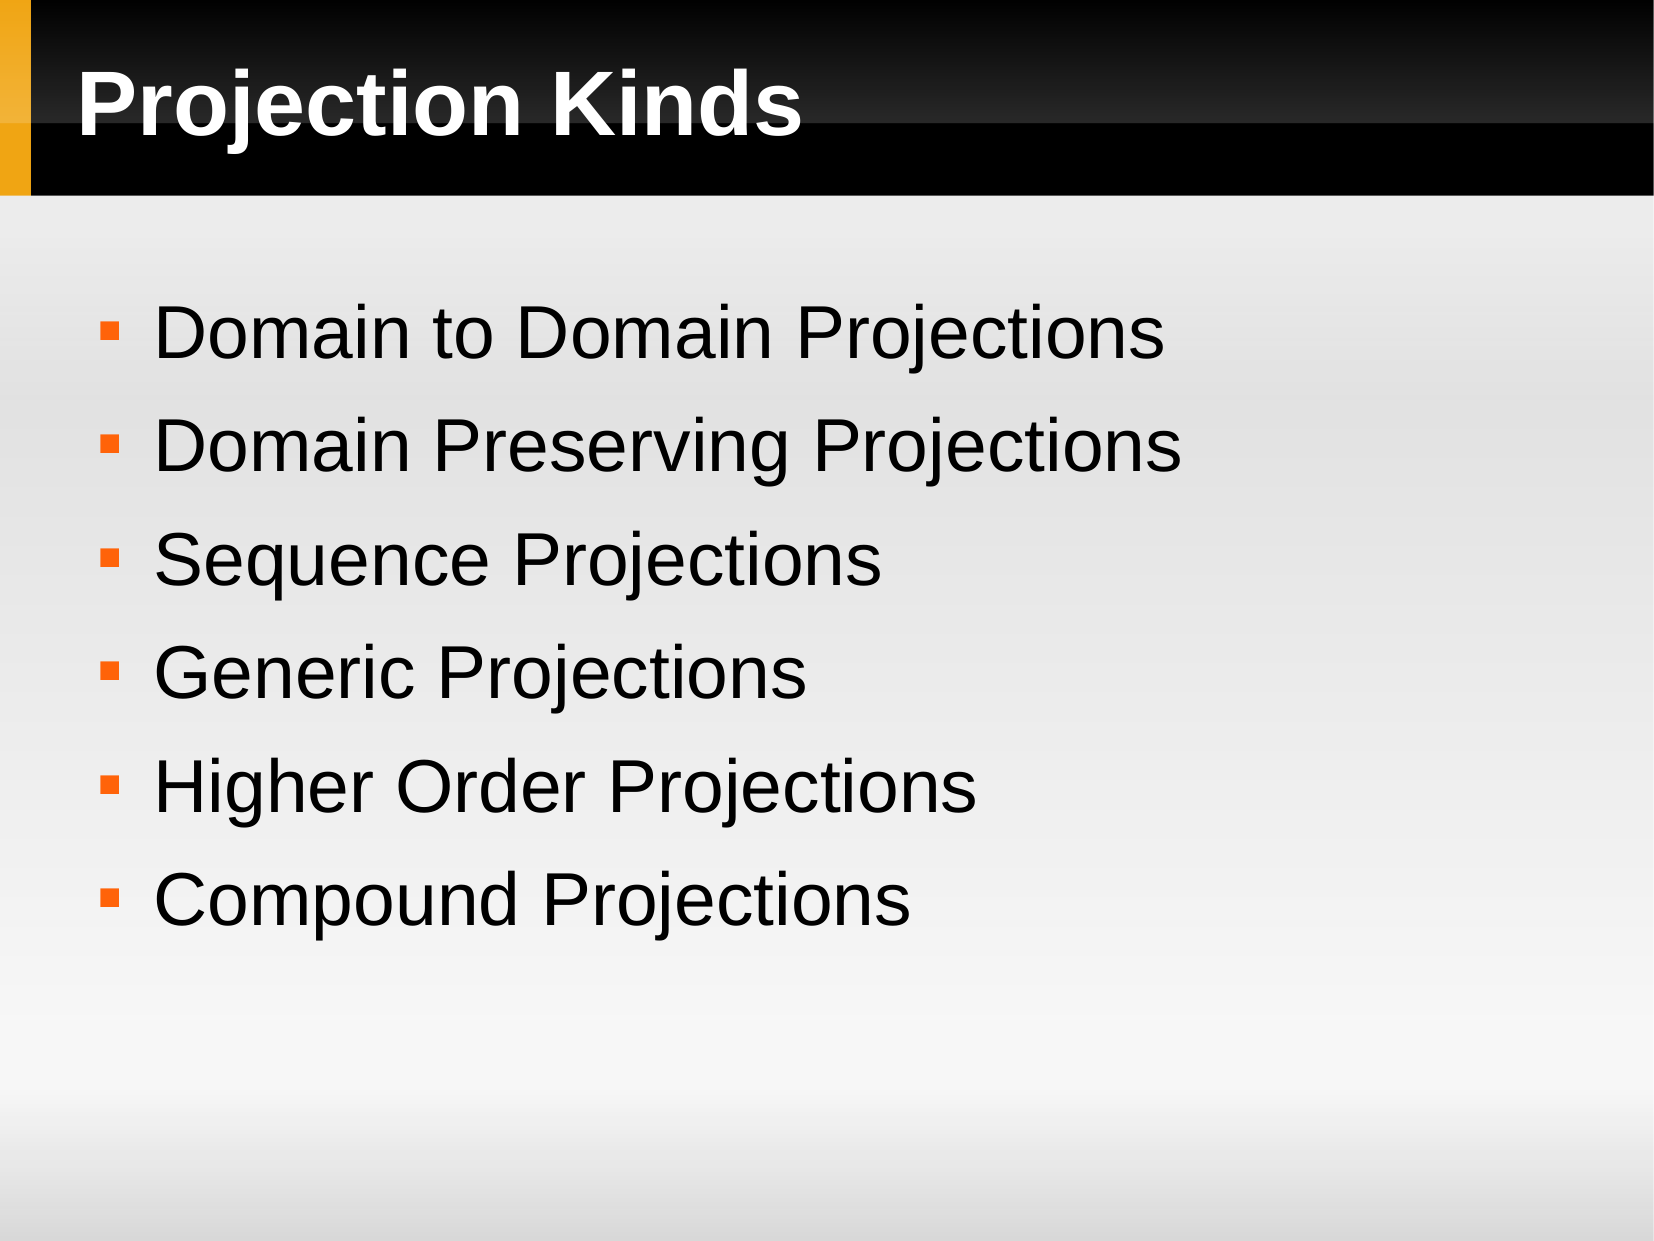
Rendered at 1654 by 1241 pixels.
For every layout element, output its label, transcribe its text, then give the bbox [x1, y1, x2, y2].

picture [0, 0, 1654, 1241]
title Projection Kinds [76, 0, 1565, 208]
list Domain to Domain Projections Domain Preserving Projections Sequence Projections Generic Projections Higher Order Projections Compound Projections [82, 290, 1571, 1094]
